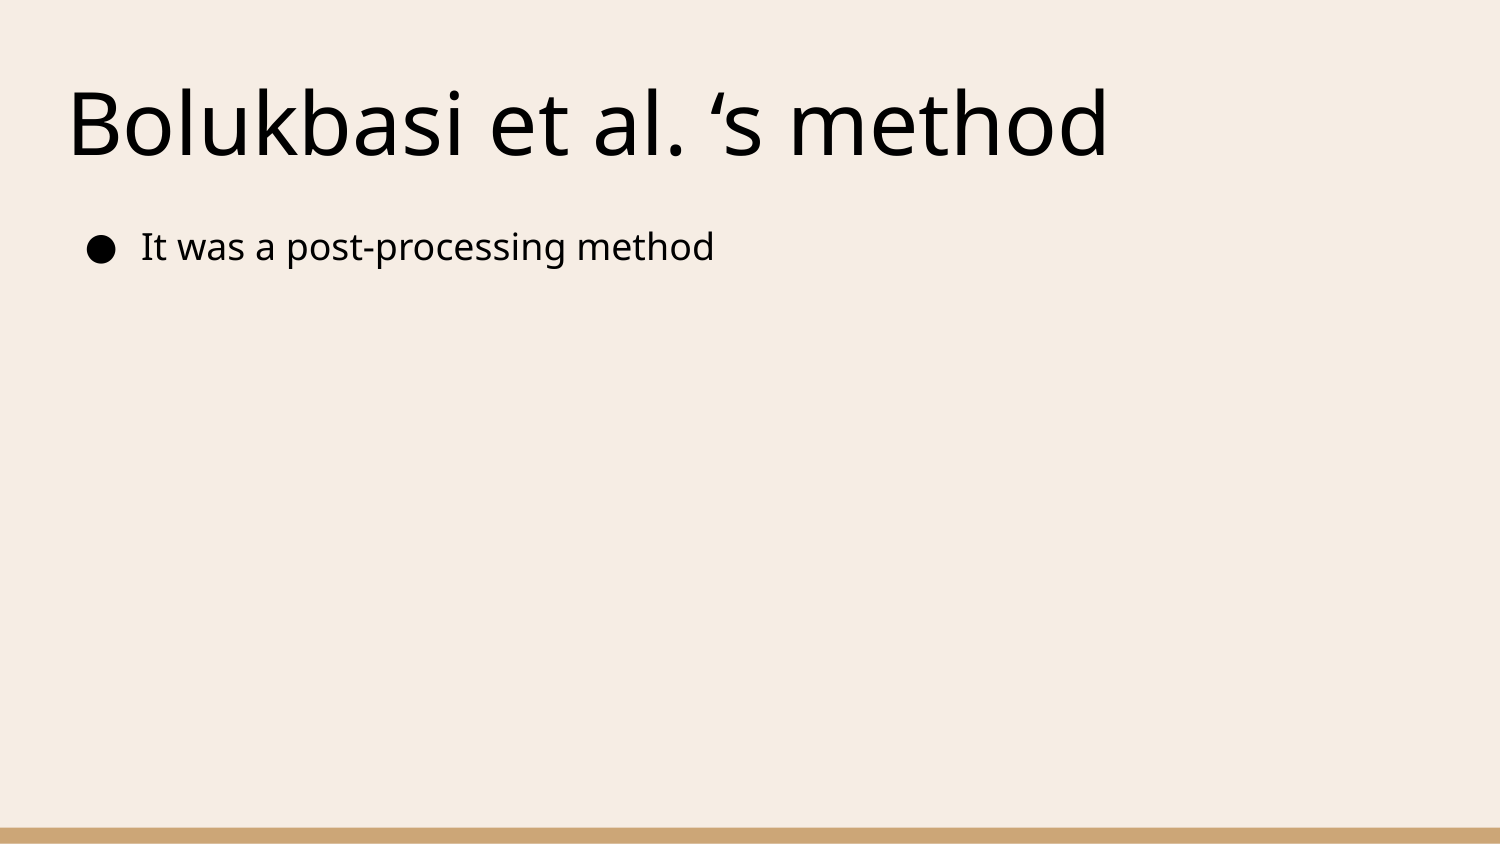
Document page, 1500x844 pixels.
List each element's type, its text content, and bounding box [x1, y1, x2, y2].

title Bolukbasi et al. ‘s method [51, 51, 1449, 189]
list It was a post-processing method [51, 200, 1449, 752]
